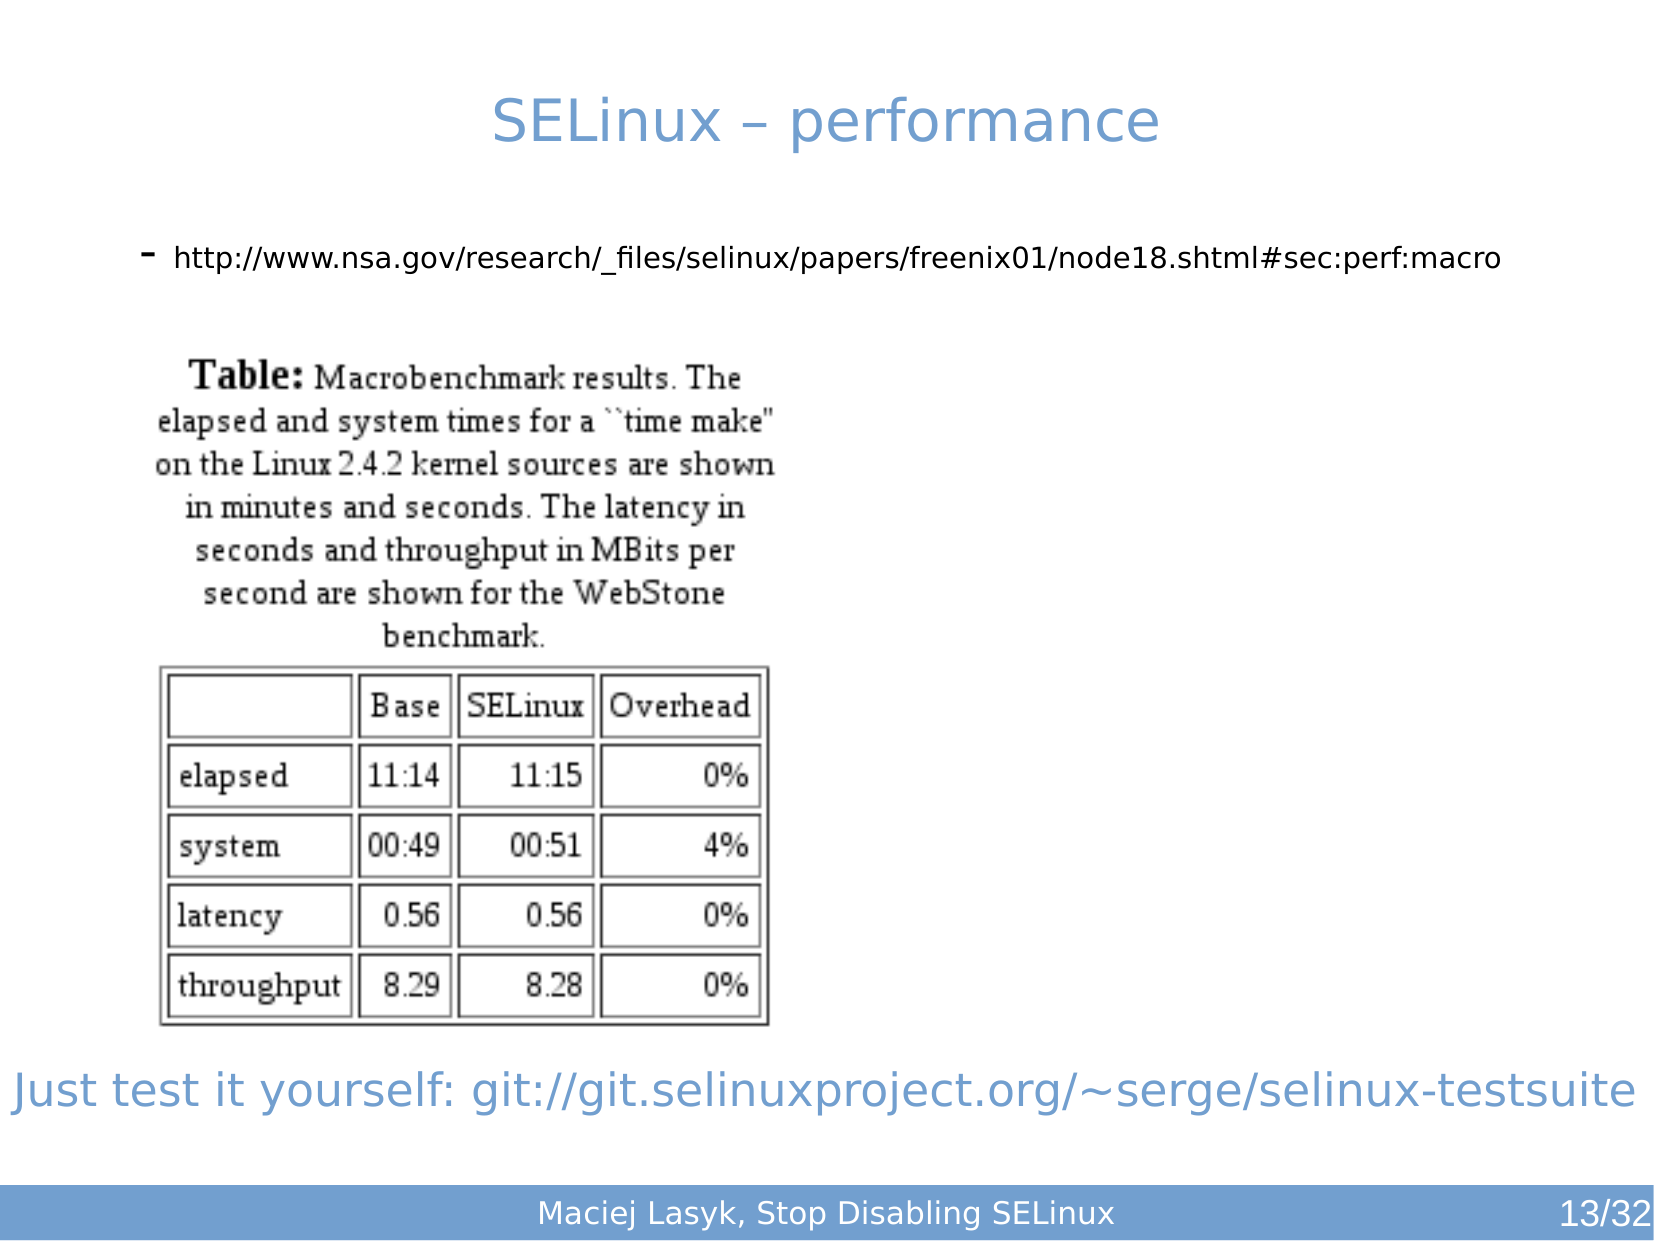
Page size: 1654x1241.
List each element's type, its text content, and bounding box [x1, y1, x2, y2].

text_box 13/32 [1533, 1185, 1654, 1241]
text_box Maciej Lasyk, Stop Disabling SELinux [522, 1188, 1132, 1240]
text_box SELinux – performance [476, 79, 1177, 163]
picture [144, 344, 789, 1051]
text_box [0, 1185, 1533, 1241]
text_box Just test it yourself: git://git.selinuxproject.org/~serge/selinux-testsuite [0, 1056, 1654, 1125]
text_box - http://www.nsa.gov/research/_files/selinux/papers/freenix01/node18.shtml#sec:perf:macro [49, 214, 1517, 323]
